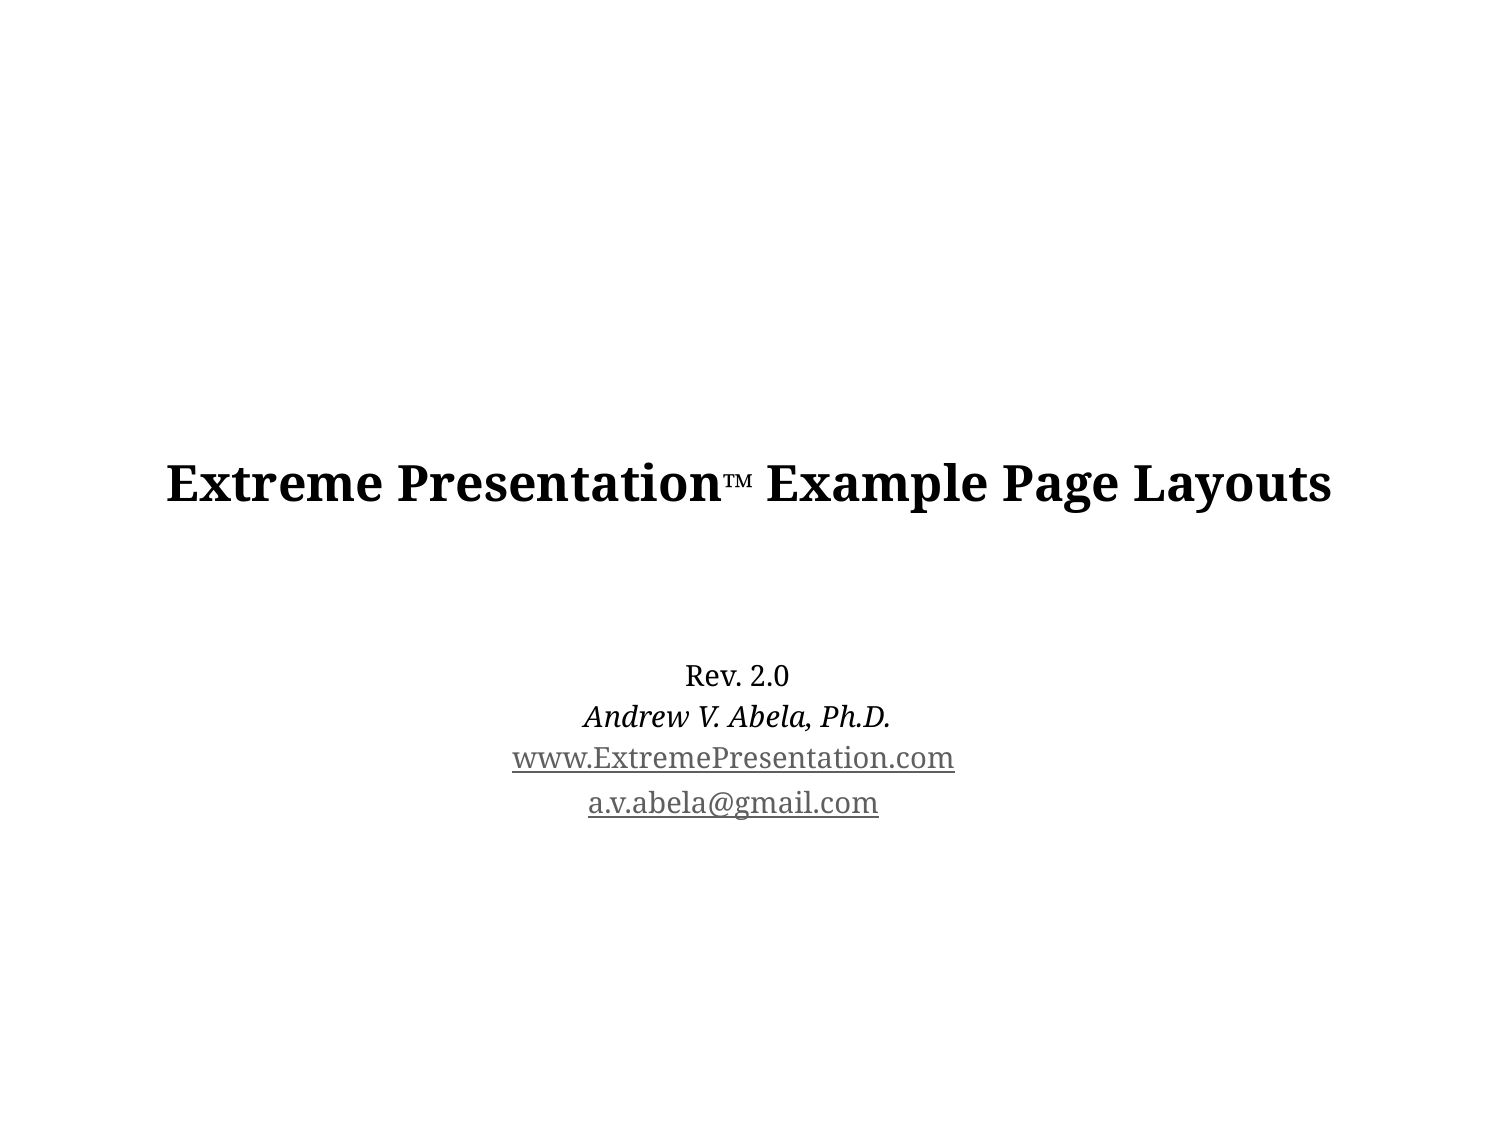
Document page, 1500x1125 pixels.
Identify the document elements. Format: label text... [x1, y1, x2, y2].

subtitle Rev. 2.0 Andrew V. Abela, Ph.D. www.ExtremePresentation.com a.v.abela@gmail.com [212, 650, 1263, 850]
title Extreme Presentation™ Example Page Layouts [112, 425, 1388, 538]
